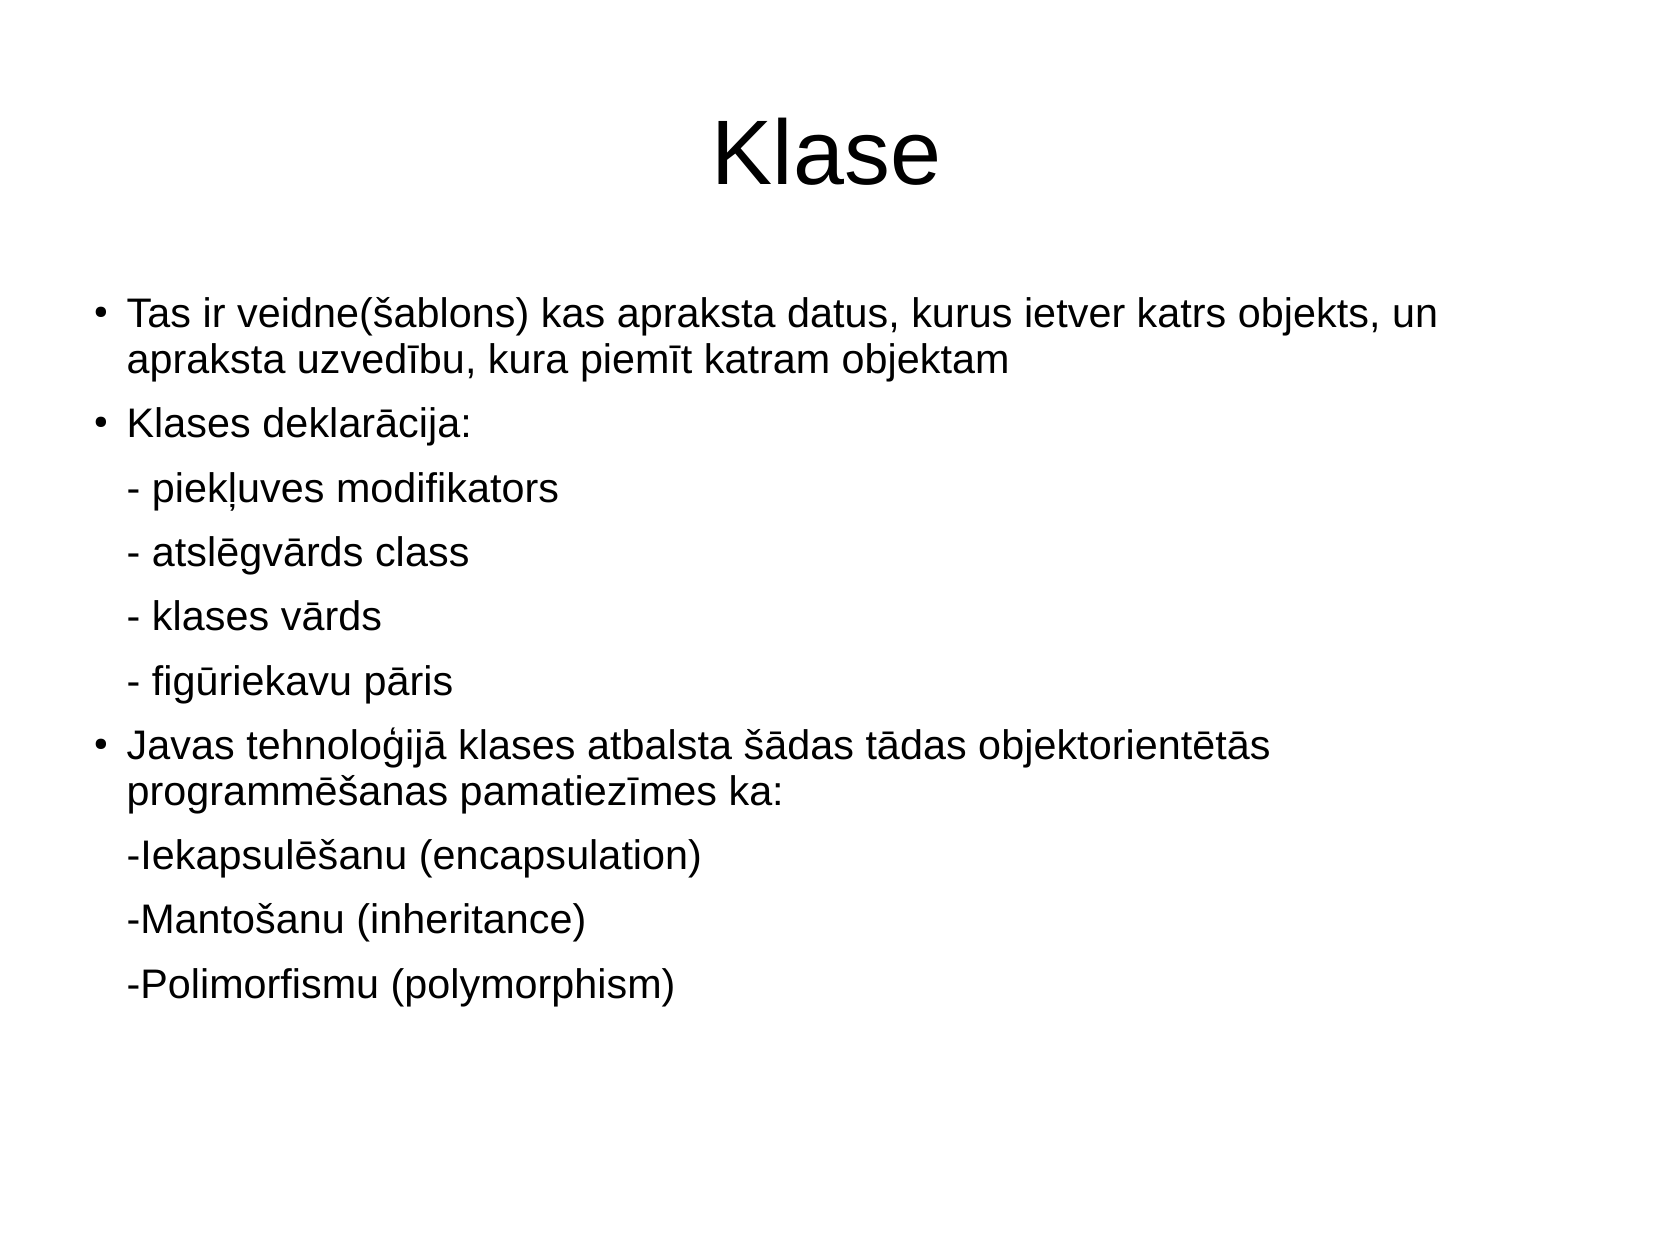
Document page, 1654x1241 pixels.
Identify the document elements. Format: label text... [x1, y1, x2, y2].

title Klase [82, 49, 1571, 257]
list Tas ir veidne(šablons) kas apraksta datus, kurus ietver katrs objekts, un apraksta uzvedību, kura piemīt katram objektam Klases deklarācija: - piekļuves modifikators - atslēgvārds class - klases vārds - figūriekavu pāris Javas tehnoloģijā klases atbalsta šādas tādas objektorientētās programmēšanas pamatiezīmes ka: -Iekapsulēšanu (encapsulation) -Mantošanu (inheritance) -Polimorfismu (polymorphism) [82, 290, 1538, 1010]
